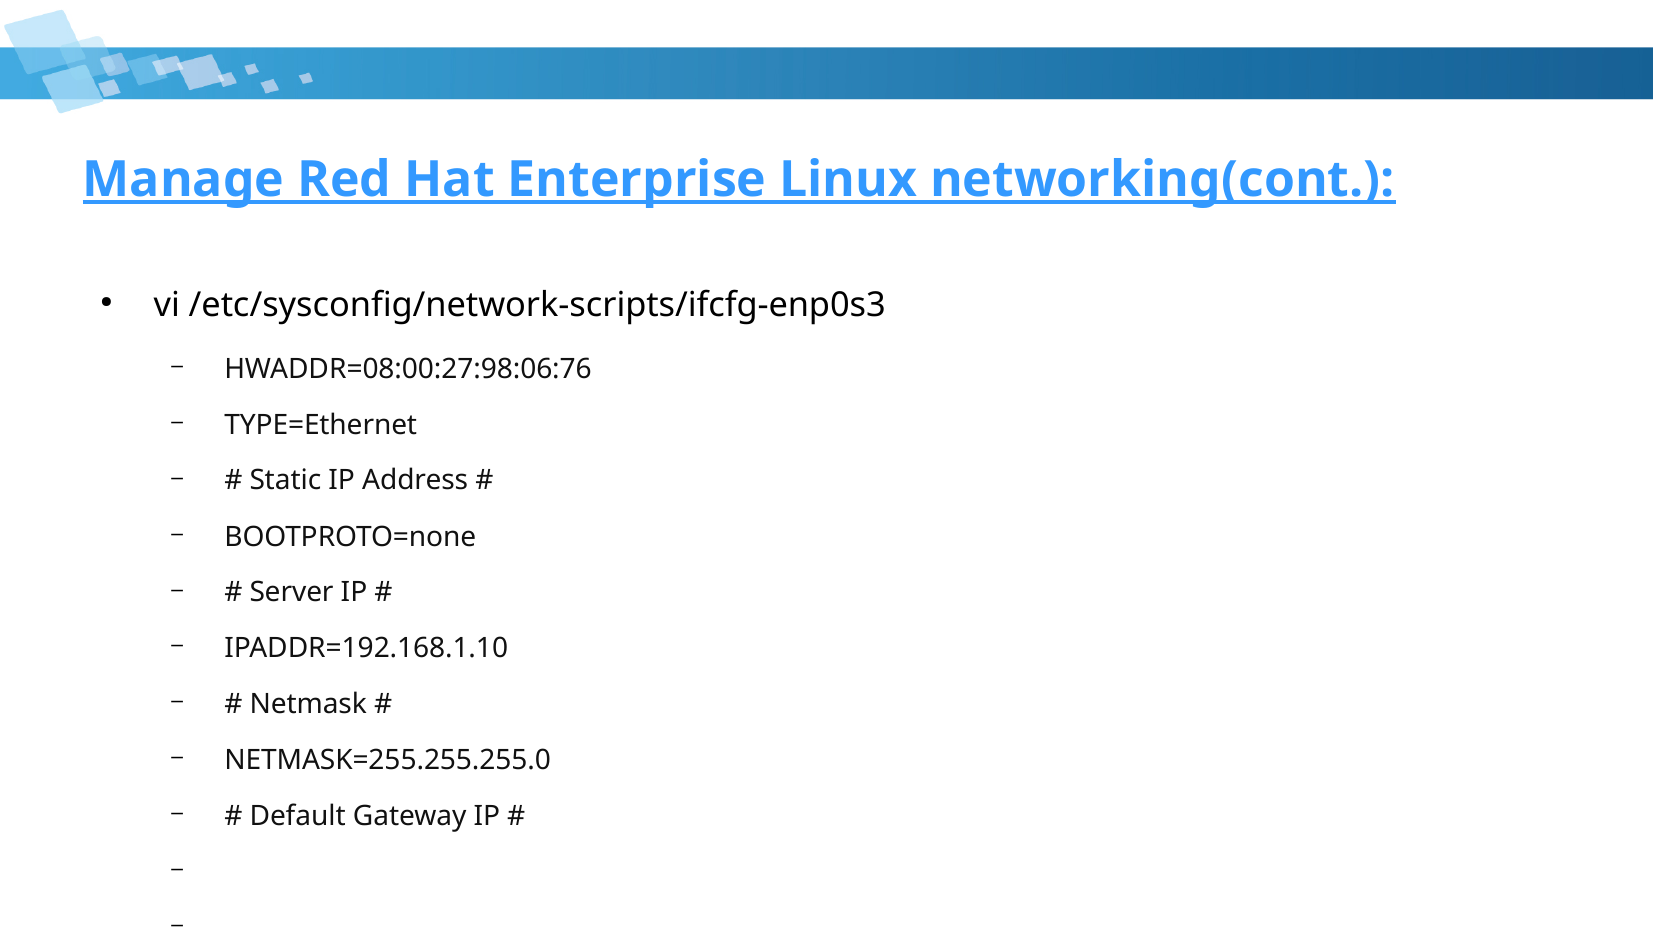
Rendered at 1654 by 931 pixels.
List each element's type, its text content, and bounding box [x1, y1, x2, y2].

picture [0, 0, 1653, 929]
list vi /etc/sysconfig/network-scripts/ifcfg-enp0s3 HWADDR=08:00:27:98:06:76 TYPE=Ethernet # Static IP Address # BOOTPROTO=none # Server IP # IPADDR=192.168.1.10 # Netmask # NETMASK=255.255.255.0 # Default Gateway IP # [82, 279, 1571, 876]
title Manage Red Hat Enterprise Linux networking(cont.): [82, 99, 1571, 255]
